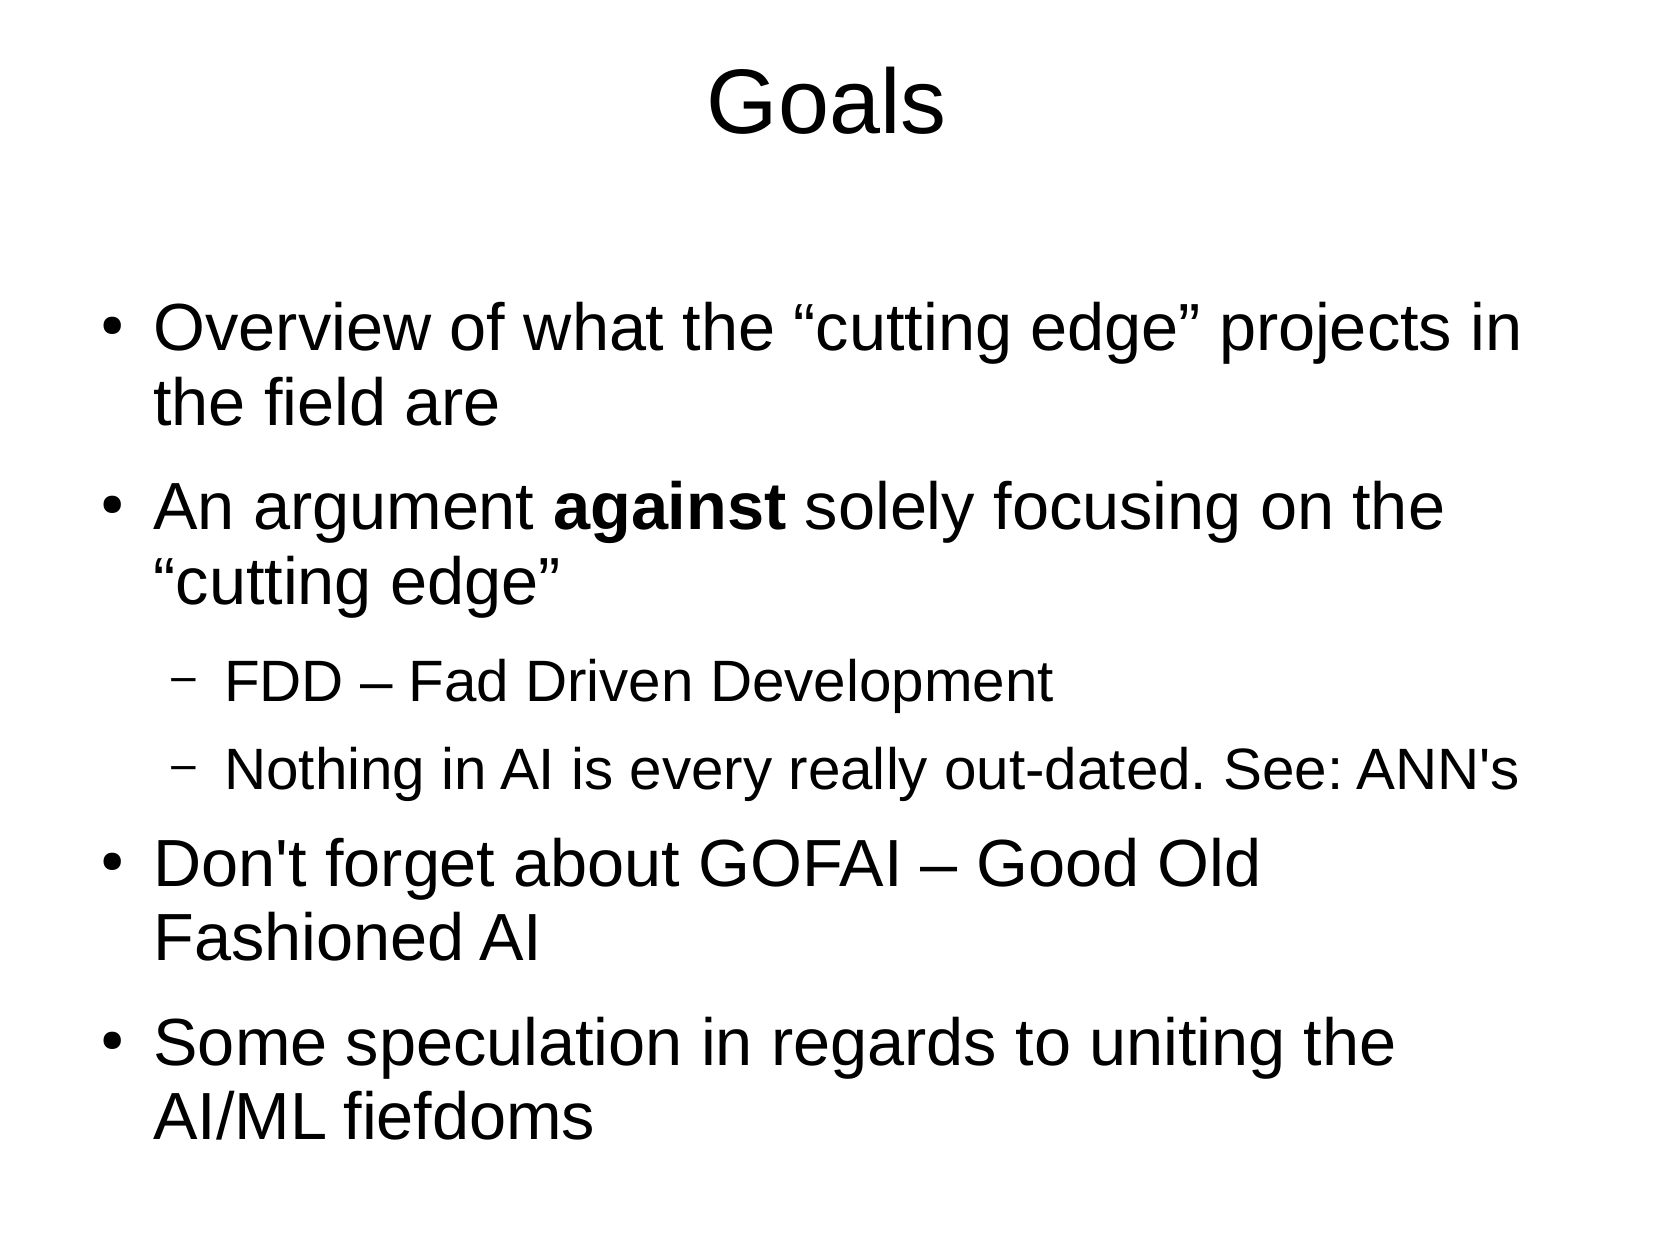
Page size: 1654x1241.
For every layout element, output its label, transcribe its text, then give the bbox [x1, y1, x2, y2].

list Overview of what the “cutting edge” projects in the field are An argument against solely focusing on the “cutting edge” FDD – Fad Driven Development Nothing in AI is every really out-dated. See: ANN's Don't forget about GOFAI – Good Old Fashioned AI Some speculation in regards to uniting the AI/ML fiefdoms [82, 290, 1571, 1155]
title Goals [82, 49, 1571, 257]
